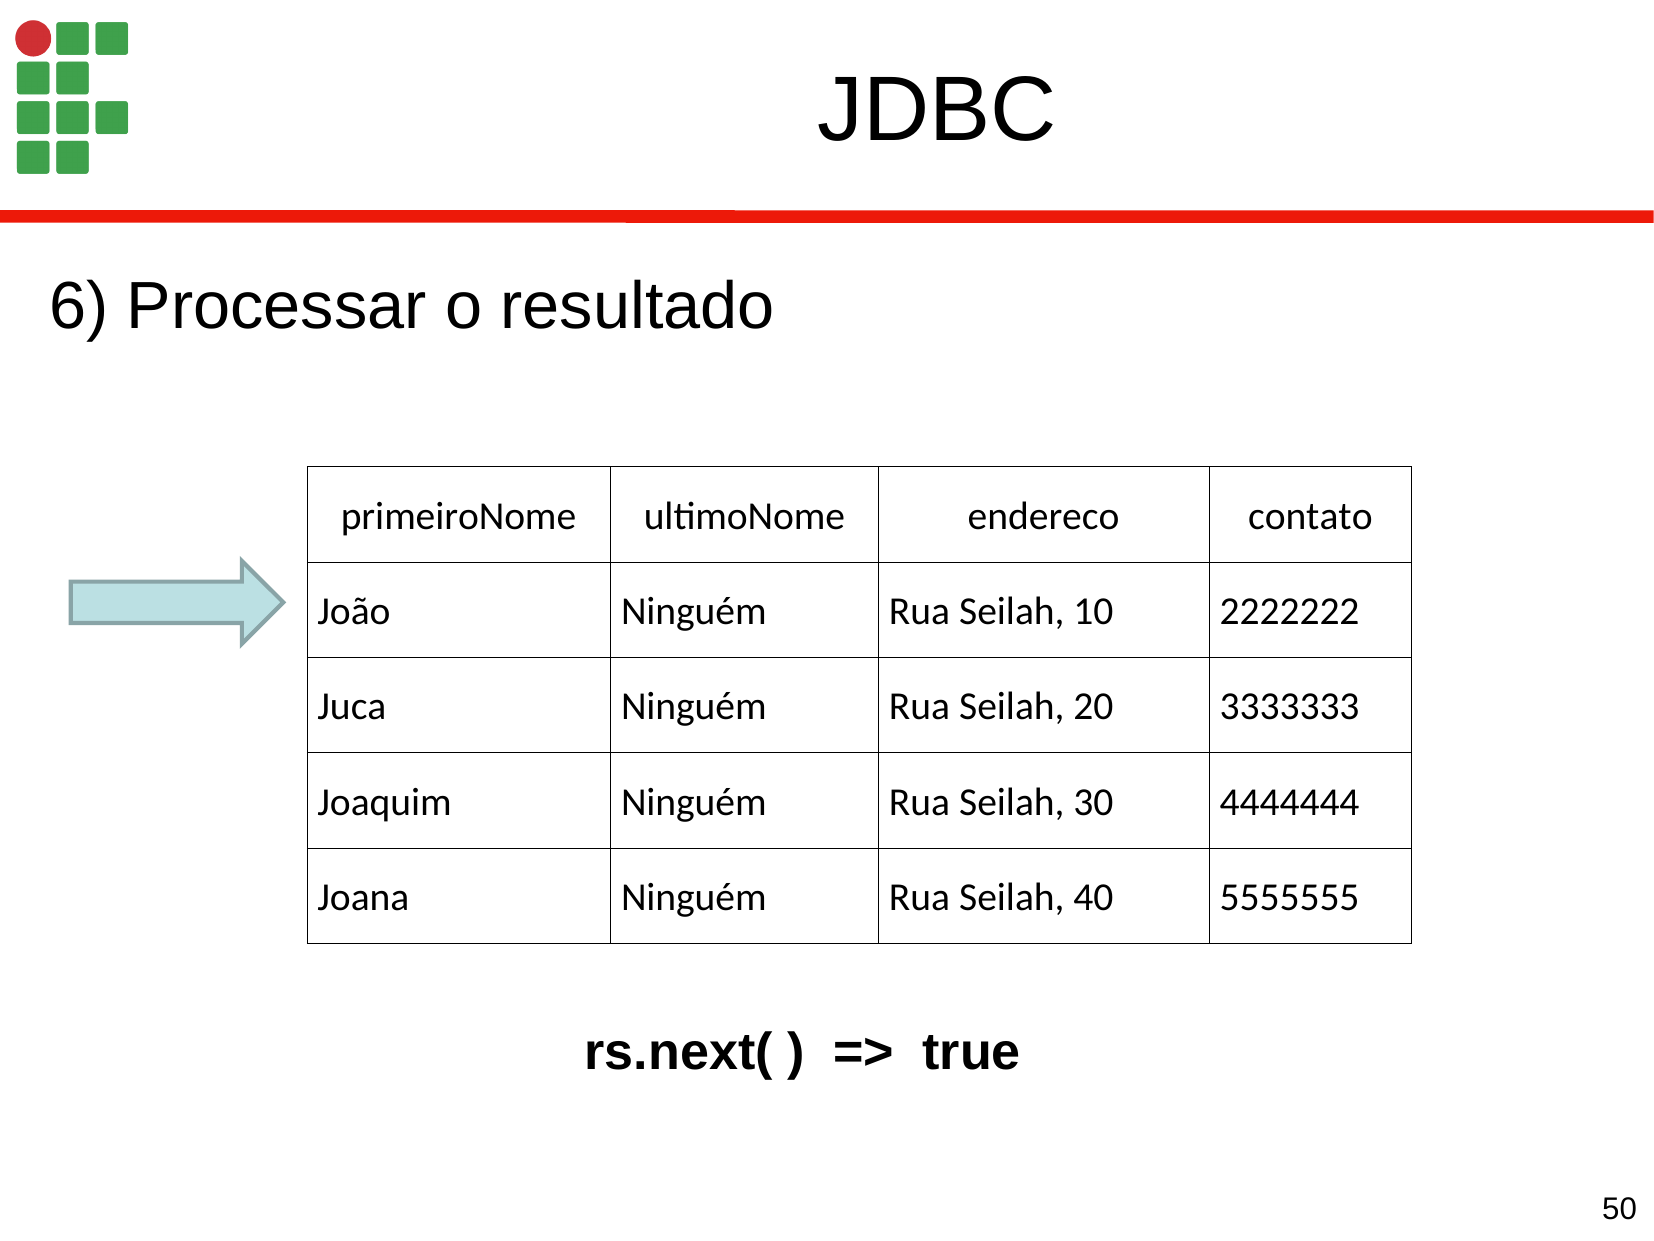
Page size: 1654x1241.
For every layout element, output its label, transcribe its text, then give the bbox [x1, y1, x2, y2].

table_cell Rua Seilah, 20 [879, 658, 1209, 752]
table_cell João [308, 563, 610, 657]
table_cell Rua Seilah, 40 [879, 849, 1209, 943]
table_cell 5555555 [1210, 849, 1411, 943]
text_box rs.next( ) => true [570, 1009, 1037, 1088]
table_cell 3333333 [1210, 658, 1411, 752]
table_header ultimoNome [611, 467, 878, 562]
text_box [70, 560, 284, 644]
table_header contato [1210, 467, 1411, 562]
text_box JDBC [253, 0, 1622, 207]
text_box 6) Processar o resultado [32, 253, 1654, 1205]
text_box <number> [1185, 1179, 1654, 1220]
table_cell Rua Seilah, 30 [879, 753, 1209, 848]
table_cell Rua Seilah, 10 [879, 563, 1209, 657]
table_cell Juca [308, 658, 610, 752]
table_cell Joaquim [308, 753, 610, 848]
table_cell Joana [308, 849, 610, 943]
table_cell 2222222 [1210, 563, 1411, 657]
table_header primeiroNome [308, 467, 610, 562]
table_cell Ninguém [611, 849, 878, 943]
table_cell Ninguém [611, 658, 878, 752]
table_cell Ninguém [611, 753, 878, 848]
picture [14, 16, 130, 178]
table_header endereco [879, 467, 1209, 562]
table_cell Ninguém [611, 563, 878, 657]
table_cell 4444444 [1210, 753, 1411, 848]
